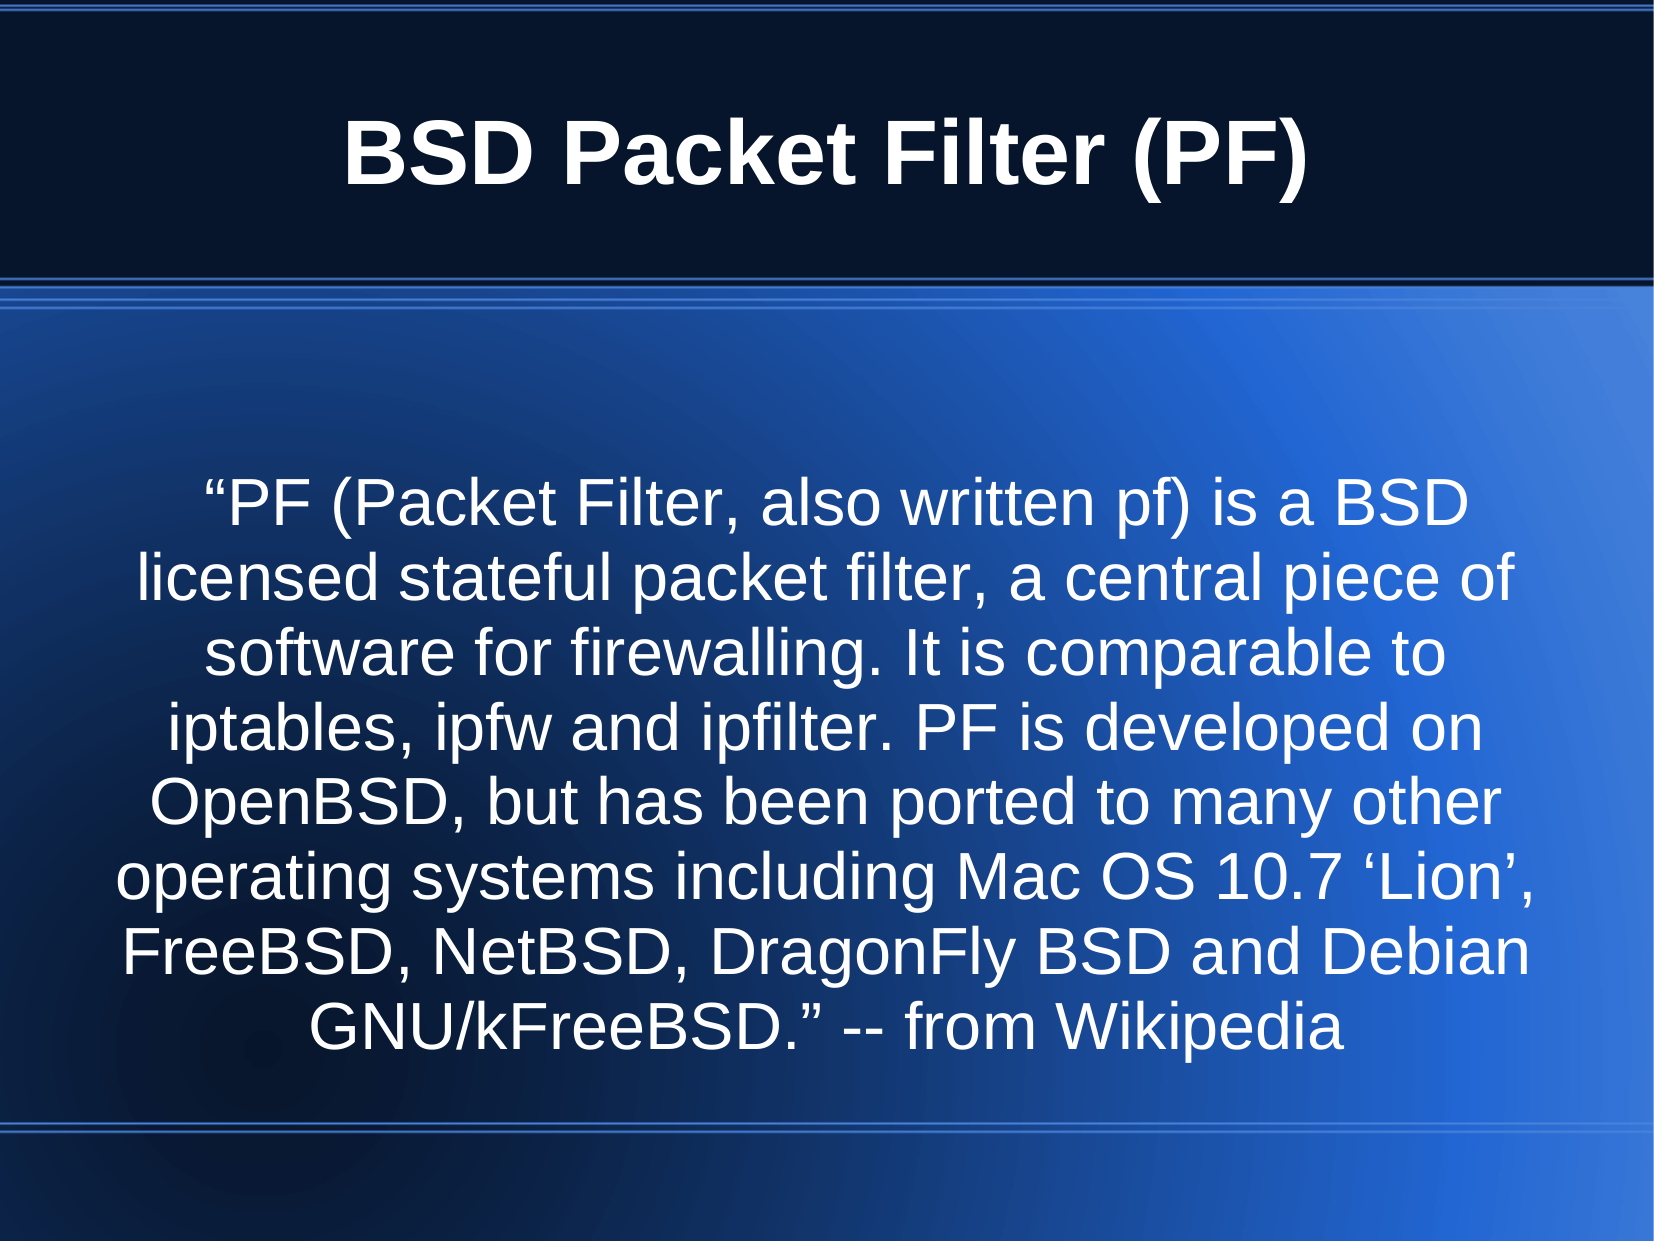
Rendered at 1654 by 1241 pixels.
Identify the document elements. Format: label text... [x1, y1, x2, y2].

title BSD Packet Filter (PF) [82, 49, 1571, 257]
picture [0, 0, 1654, 1241]
subtitle “PF (Packet Filter, also written pf) is a BSD licensed stateful packet filter, a central piece of software for firewalling. It is comparable to iptables, ipfw and ipfilter. PF is developed on OpenBSD, but has been ported to many other operating systems including Mac OS 10.7 ‘Lion’, FreeBSD, NetBSD, DragonFly BSD and Debian GNU/kFreeBSD.” -- from Wikipedia [82, 355, 1571, 1174]
